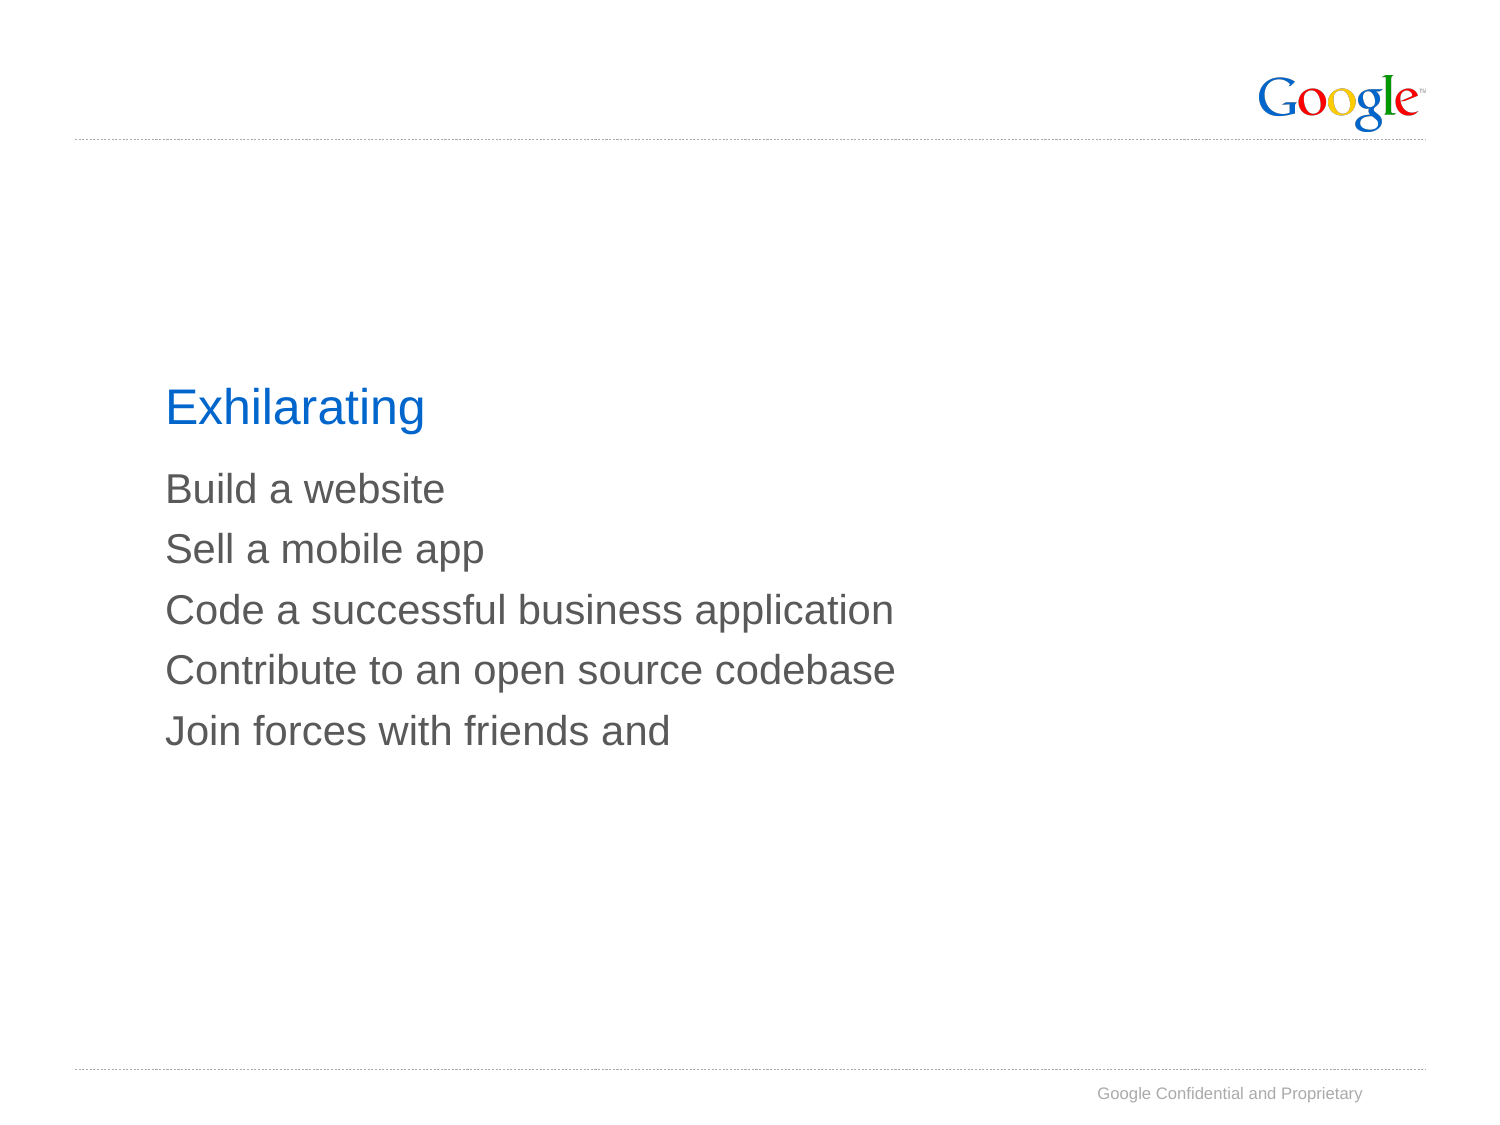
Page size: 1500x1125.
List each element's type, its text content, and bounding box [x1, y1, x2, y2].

title Exhilarating [150, 253, 1351, 443]
list Build a website Sell a mobile app Code a successful business application Contribute to an open source codebase Join forces with friends and [150, 454, 1351, 1035]
picture [1259, 75, 1426, 132]
